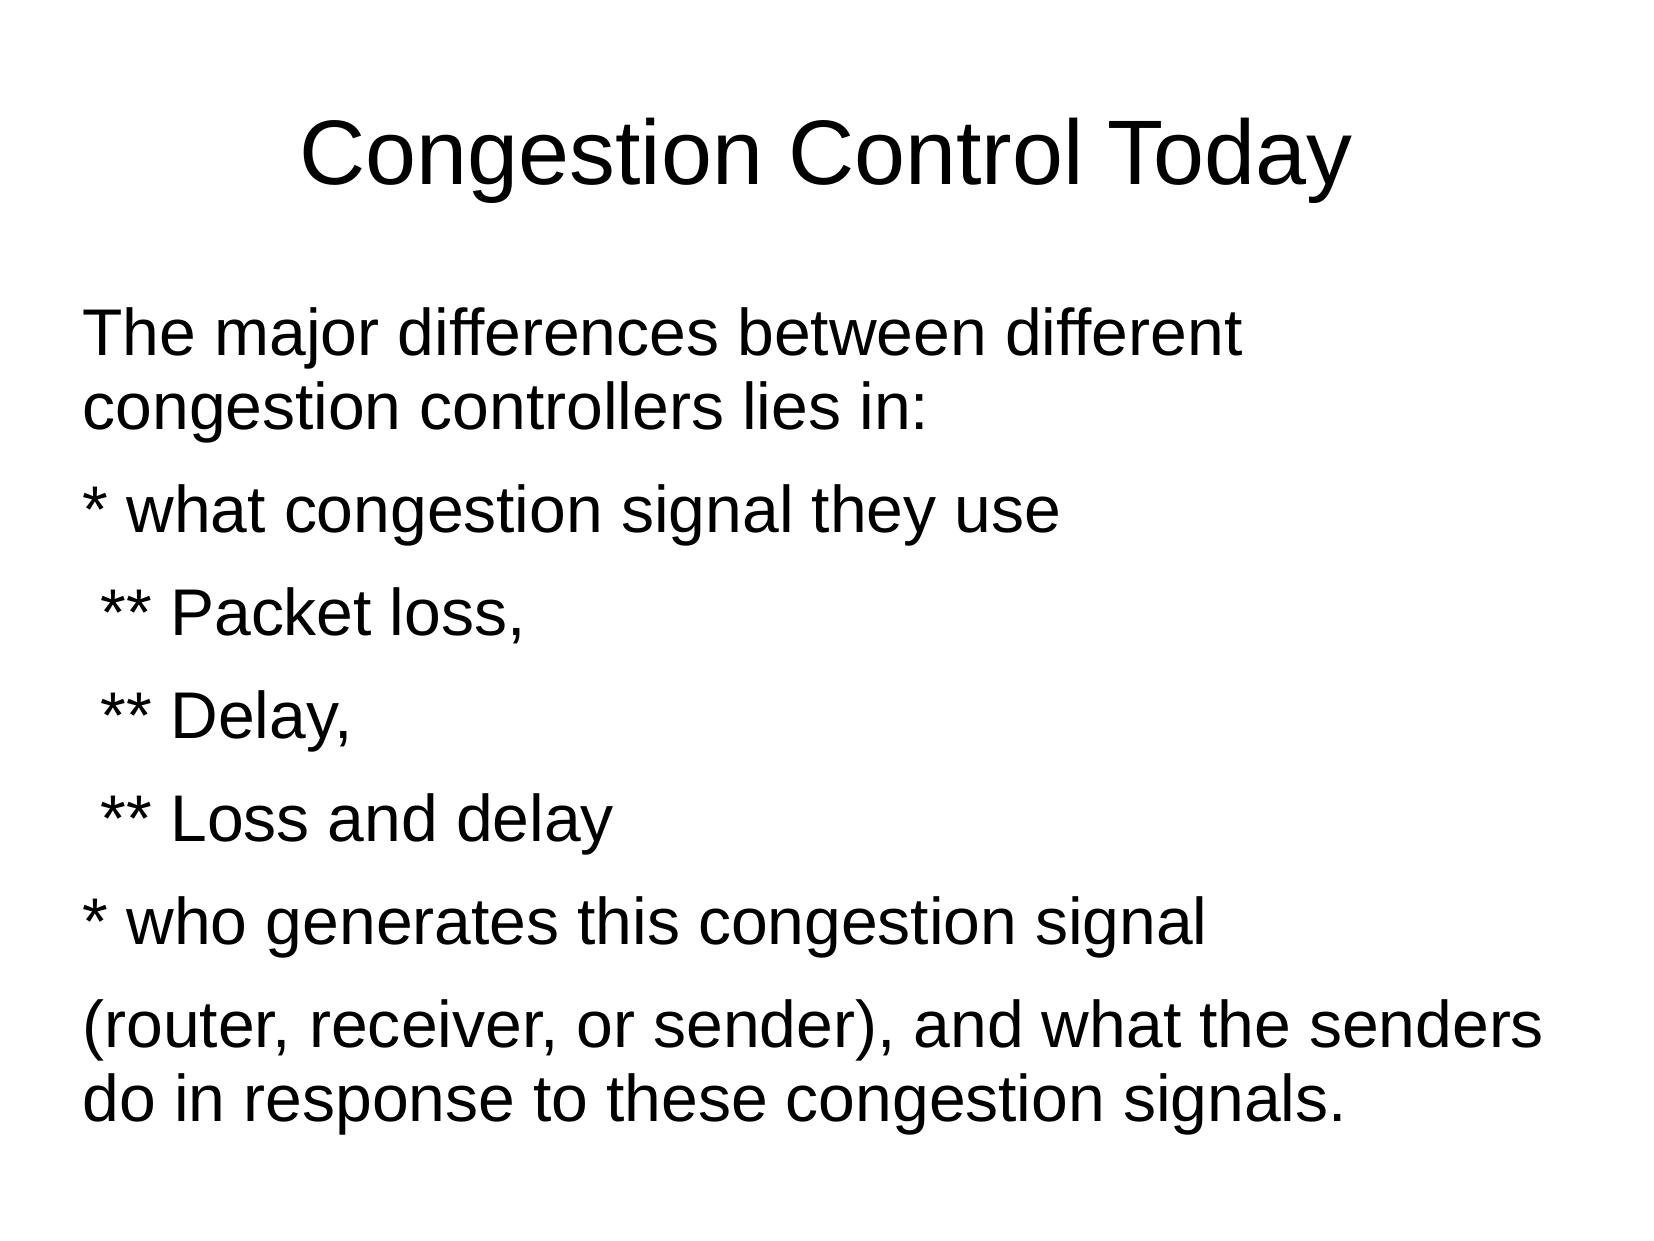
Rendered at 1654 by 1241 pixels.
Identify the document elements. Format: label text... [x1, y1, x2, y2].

list The major differences between different congestion controllers lies in: * what congestion signal they use ** Packet loss, ** Delay, ** Loss and delay * who generates this congestion signal (router, receiver, or sender), and what the senders do in response to these congestion signals. [82, 296, 1571, 1146]
title Congestion Control Today [82, 49, 1571, 257]
